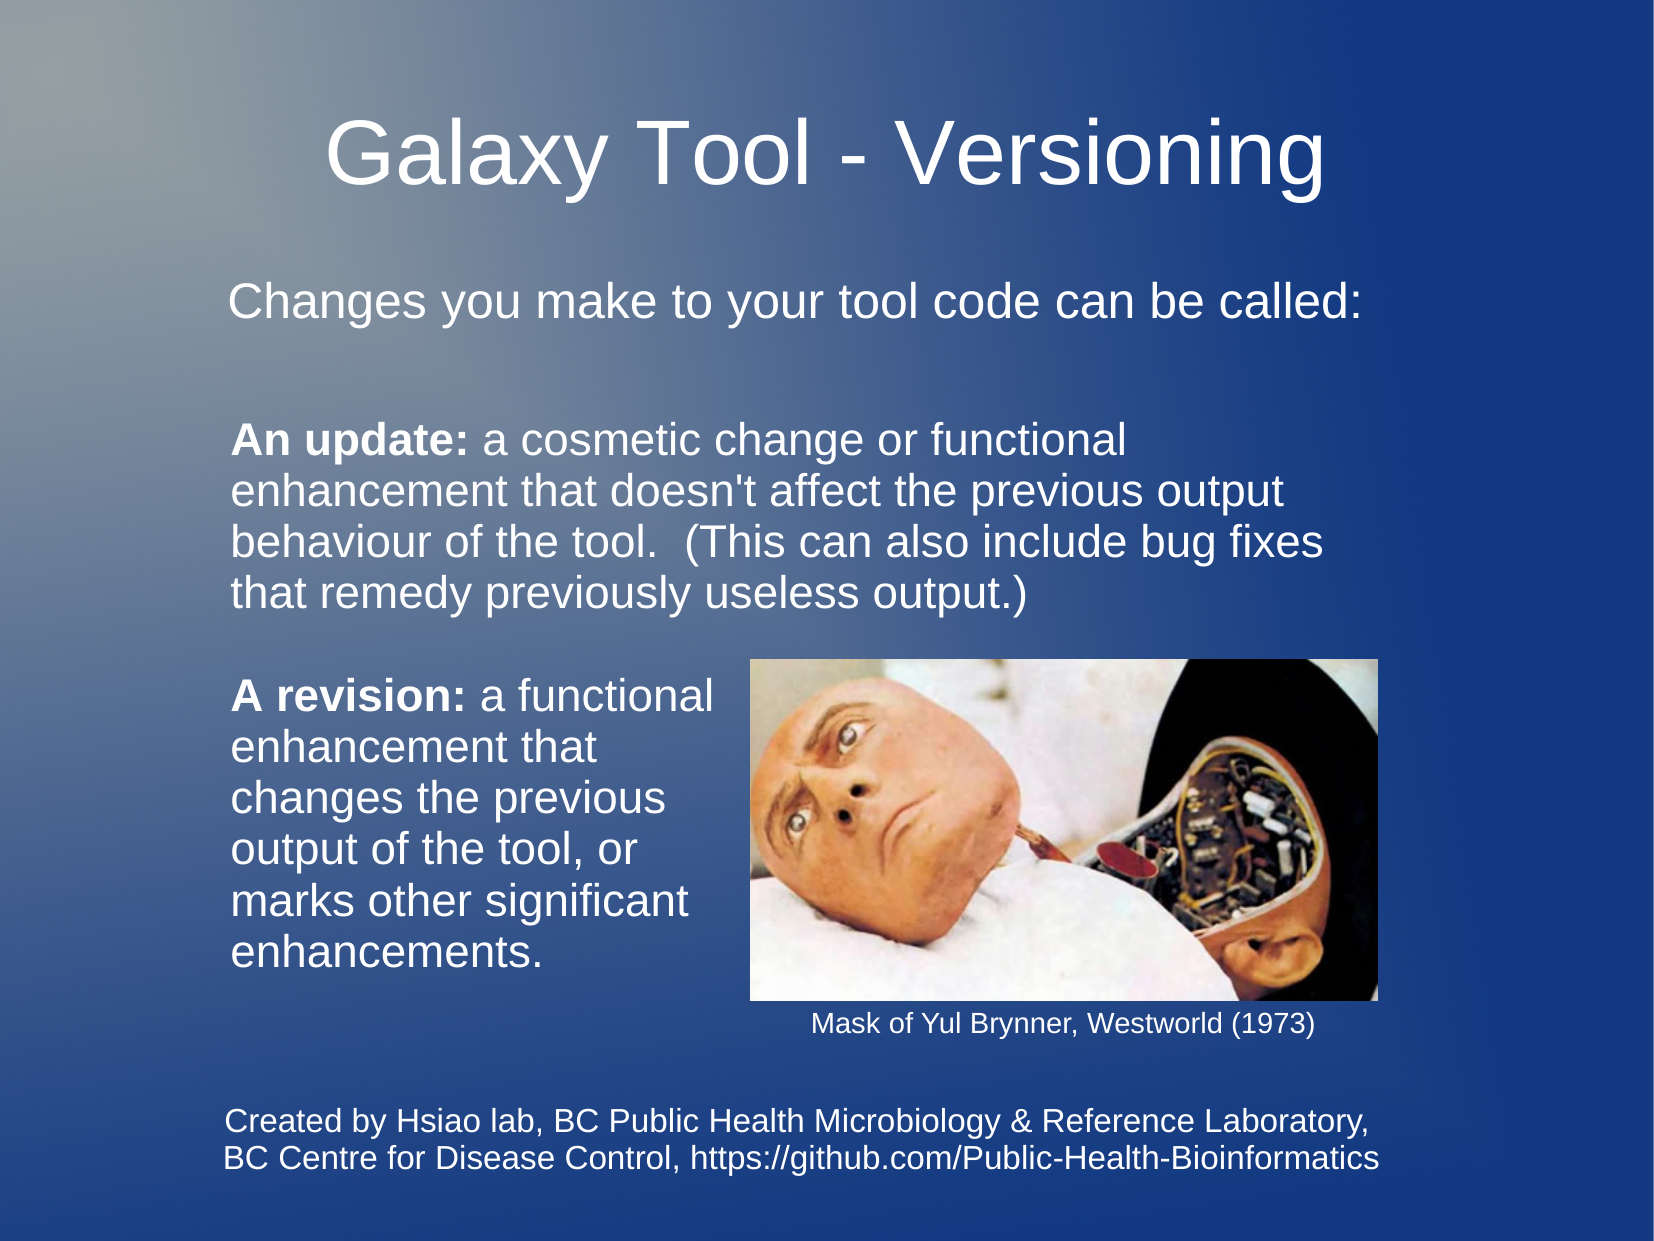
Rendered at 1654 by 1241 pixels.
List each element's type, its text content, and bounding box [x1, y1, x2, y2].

picture [0, 0, 1654, 1241]
list An update: a cosmetic change or functional enhancement that doesn't affect the previous output behaviour of the tool. (This can also include bug fixes that remedy previously useless output.) [159, 413, 1384, 617]
list A revision: a functional enhancement that changes the previous output of the tool, or marks other significant enhancements. [159, 669, 741, 975]
text_box Changes you make to your tool code can be called: [177, 265, 1380, 337]
text_box Created by Hsiao lab, BC Public Health Microbiology & Reference Laboratory, BC Centre for Disease Control, https://github.com/Public-Health-Bioinformatics [150, 1095, 1456, 1221]
title Galaxy Tool - Versioning [82, 49, 1571, 257]
